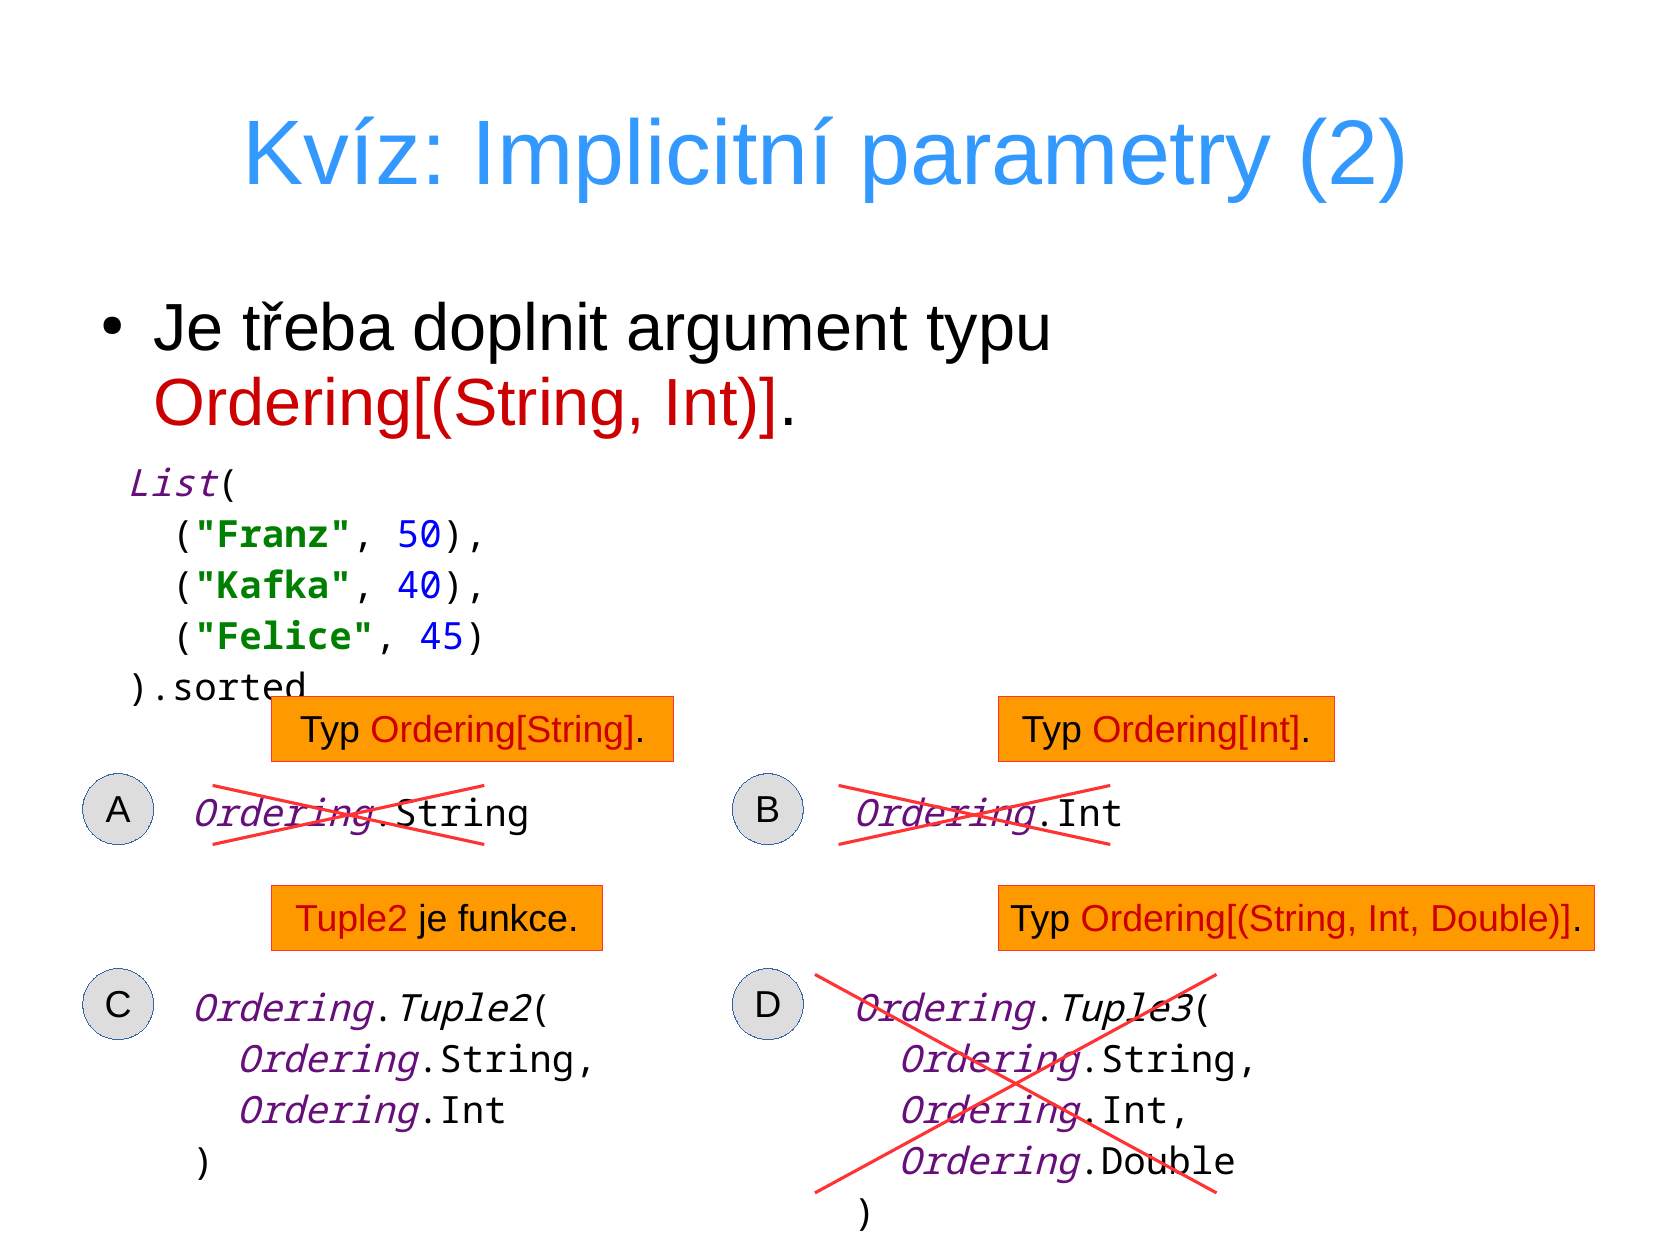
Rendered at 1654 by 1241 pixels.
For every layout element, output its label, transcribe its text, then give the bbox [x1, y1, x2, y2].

text_box D [732, 968, 804, 1040]
text_box A [82, 773, 154, 845]
text_box Typ Ordering[(String, Int, Double)]. [998, 885, 1595, 951]
list Je třeba doplnit argument typu Ordering[(String, Int)]. [82, 290, 1571, 1010]
text_box Ordering.Tuple2( Ordering.String, Ordering.Int ) [177, 974, 703, 1210]
text_box List( ("Franz", 50), ("Kafka", 40), ("Felice", 45) ).sorted [112, 448, 1400, 684]
text_box Ordering.Int [838, 779, 1300, 927]
text_box Ordering.Tuple3( Ordering.String, Ordering.Int, Ordering.Double ) [838, 974, 1300, 1210]
text_box Tuple2 je funkce. [271, 885, 603, 951]
text_box B [732, 773, 804, 845]
text_box Typ Ordering[String]. [271, 696, 674, 762]
title Kvíz: Implicitní parametry (2) [82, 49, 1571, 257]
text_box Ordering.Int [838, 788, 962, 842]
text_box Ordering.Tuple3( Ordering.String, Ordering.Int, Ordering.Double ) [838, 974, 1212, 1081]
text_box Typ Ordering[Int]. [998, 696, 1335, 762]
text_box Ordering.Tuple3( Ordering.String, Ordering.Int, Ordering.Double ) [838, 990, 1011, 1178]
text_box Ordering.String [250, 817, 447, 839]
text_box C [82, 968, 154, 1040]
text_box Ordering.String [177, 779, 603, 839]
